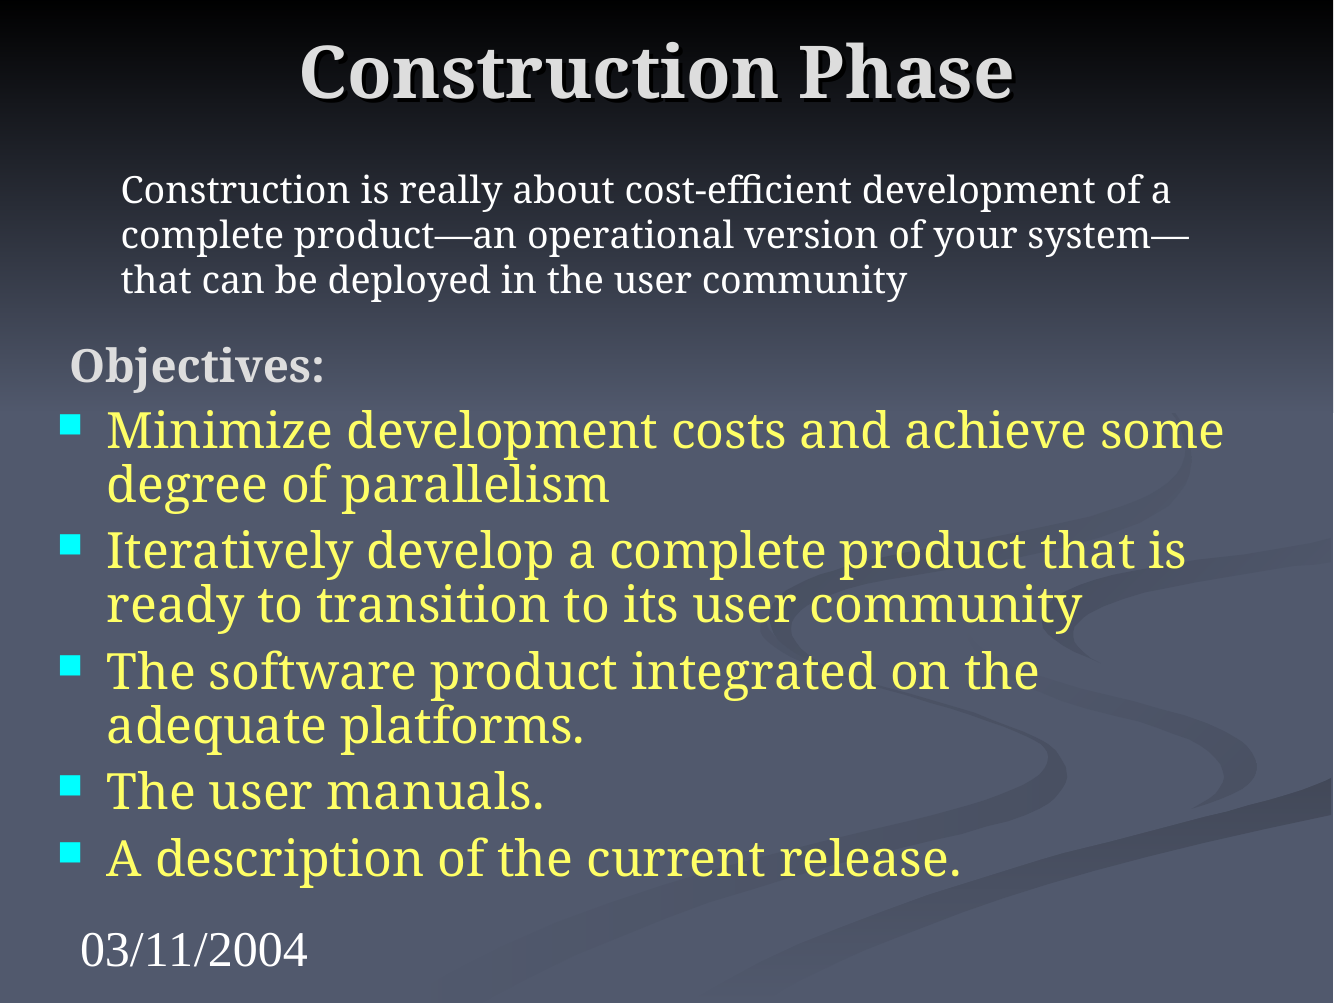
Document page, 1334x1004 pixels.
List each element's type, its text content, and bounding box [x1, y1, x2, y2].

text_box Construction is really about cost-efficient development of a complete product—an operational version of your system—that can be deployed in the user community [105, 158, 1258, 309]
list Minimize development costs and achieve some degree of parallelism Iteratively develop a complete product that is ready to transition to its user community The software product integrated on the adequate platforms. The user manuals. A description of the current release. [43, 398, 1280, 907]
text_box Objectives: [54, 328, 373, 399]
title Construction Phase [66, 18, 1267, 121]
